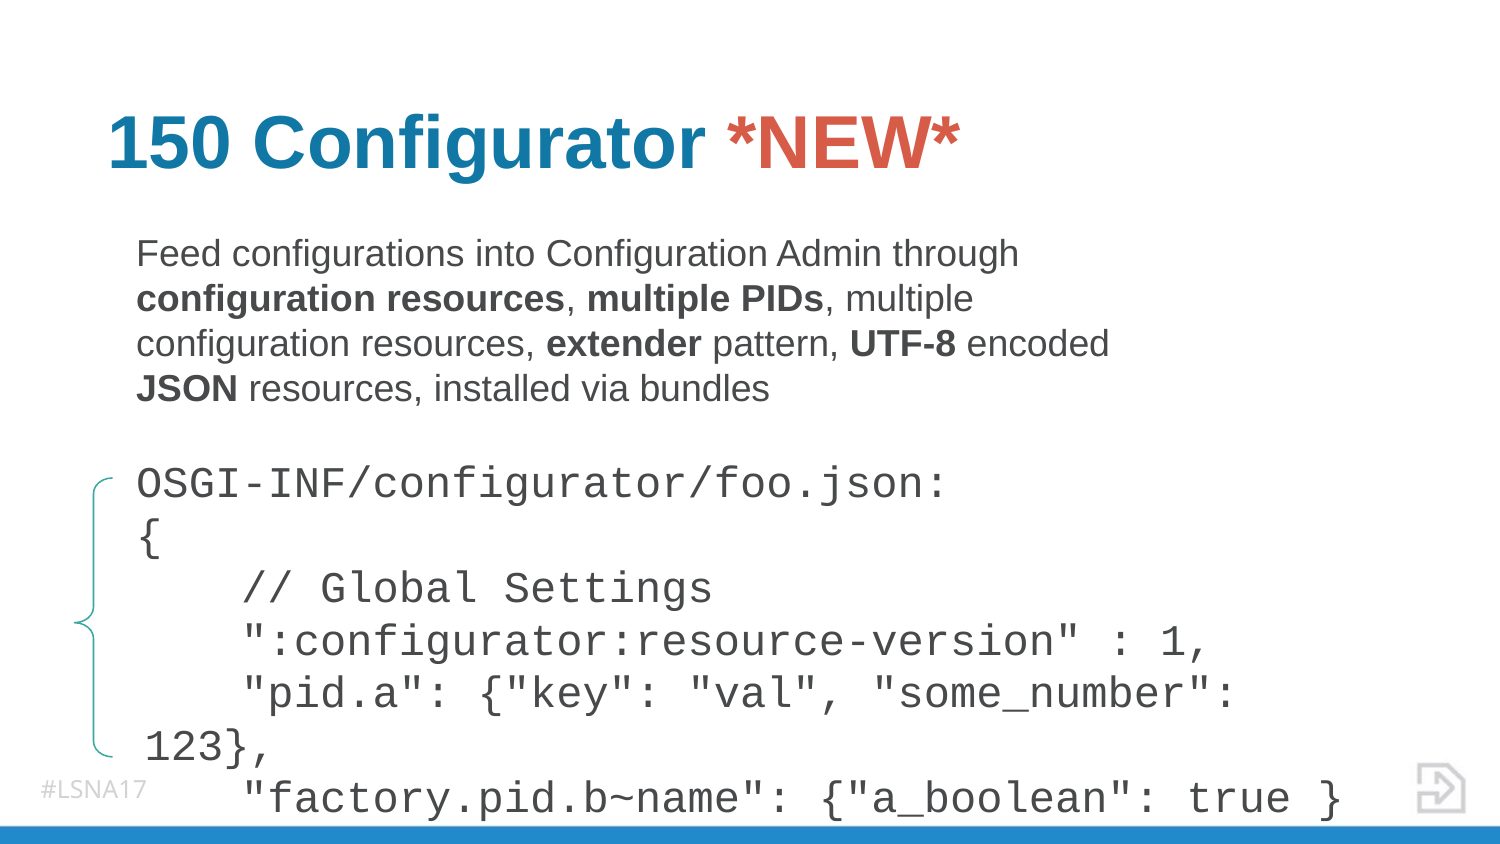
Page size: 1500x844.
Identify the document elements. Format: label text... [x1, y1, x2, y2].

title 150 Configurator *NEW* [92, 107, 1200, 170]
picture [0, 0, 1500, 844]
list Feed configurations into Configuration Admin through configuration resources, multiple PIDs, multiple configuration resources, extender pattern, UTF-8 encoded JSON resources, installed via bundles OSGI-INF/configurator/foo.json: { // Global Settings ":configurator:resource-version" : 1, "pid.a": {"key": "val", "some_number": 123}, "factory.pid.b~name": {"a_boolean": true } } [92, 214, 1393, 746]
